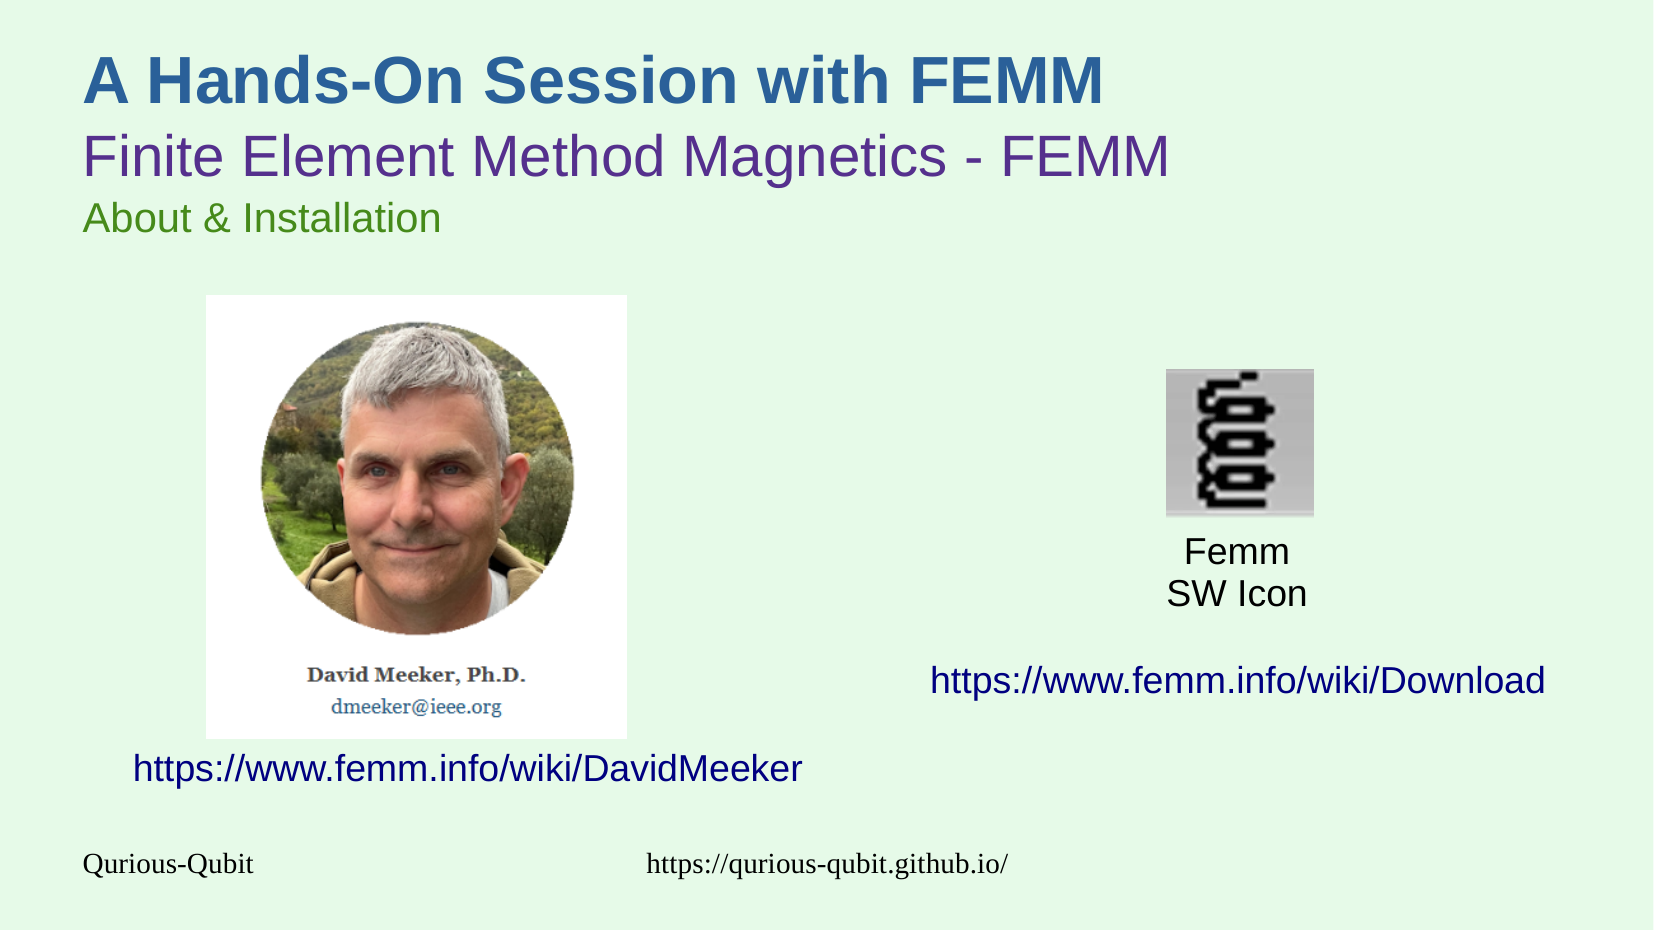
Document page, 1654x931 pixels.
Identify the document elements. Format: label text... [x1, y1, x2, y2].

picture [1166, 369, 1314, 518]
text_box Femm SW Icon [1148, 523, 1326, 623]
text_box https://www.femm.info/wiki/DavidMeeker [118, 740, 819, 798]
text_box About & Installation [82, 194, 857, 242]
picture [206, 295, 627, 739]
text_box Finite Element Method Magnetics - FEMM [82, 124, 1571, 190]
title A Hands-On Session with FEMM [82, 43, 1571, 119]
text_box https://www.femm.info/wiki/Download [915, 651, 1562, 709]
